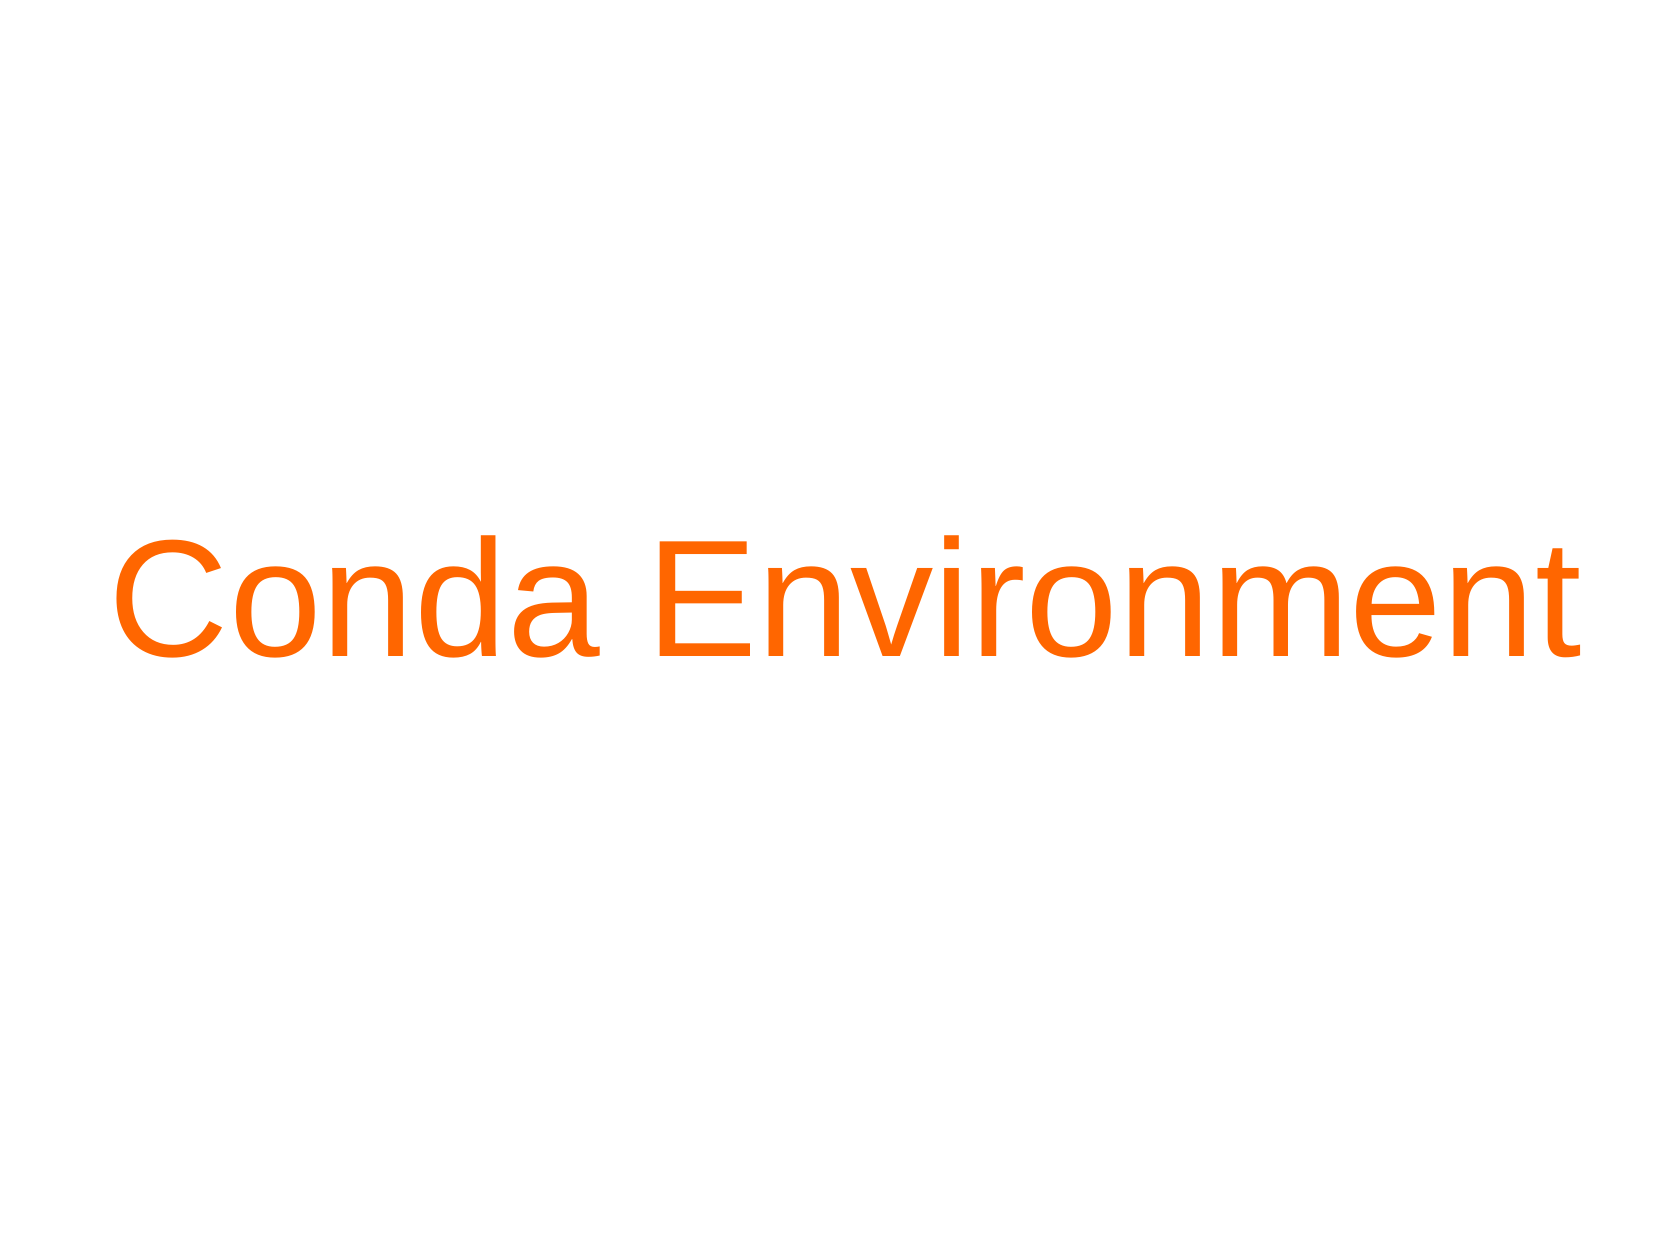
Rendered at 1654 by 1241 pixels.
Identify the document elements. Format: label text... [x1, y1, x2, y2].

title Conda Environment [101, 495, 1591, 703]
